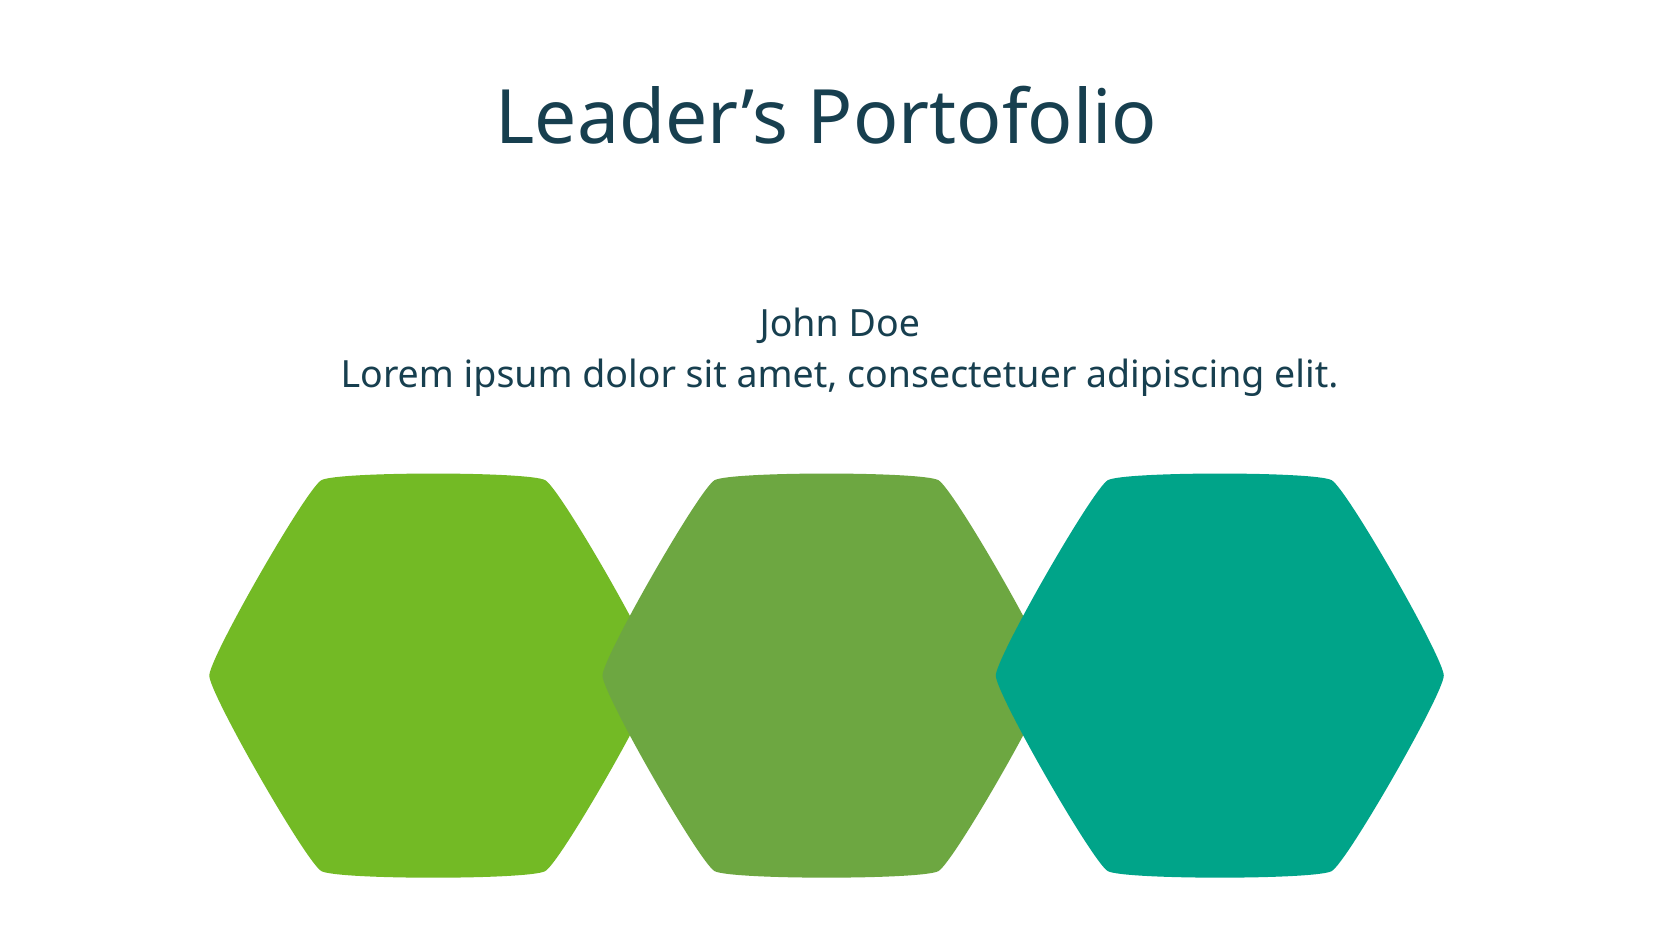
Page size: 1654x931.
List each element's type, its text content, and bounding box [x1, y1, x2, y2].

title Leader’s Portofolio [82, 37, 1571, 193]
subtitle John Doe Lorem ipsum dolor sit amet, consectetuer adipiscing elit. [300, 240, 1381, 455]
text_box [209, 473, 1023, 878]
